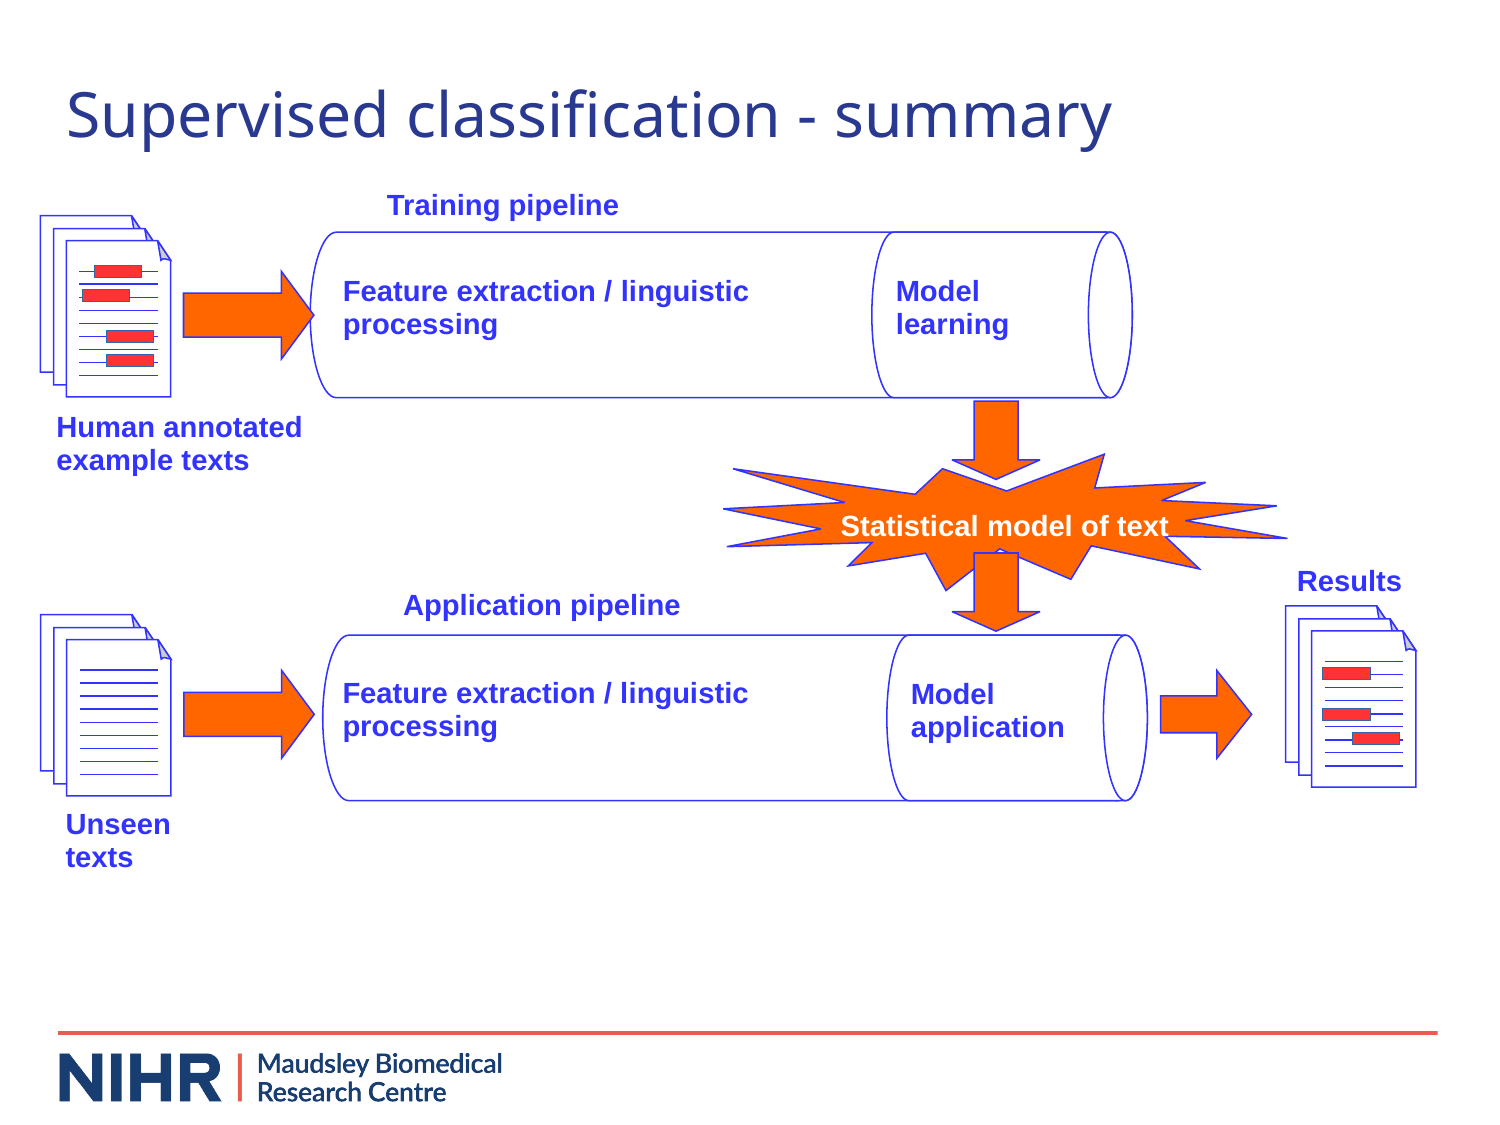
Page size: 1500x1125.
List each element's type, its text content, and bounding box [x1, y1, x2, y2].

text_box [183, 670, 315, 759]
title Supervised classification - summary [51, 60, 1450, 194]
text_box [1285, 607, 1416, 788]
text_box Results [1282, 557, 1418, 607]
text_box [322, 635, 1122, 801]
text_box Training pipeline [372, 194, 635, 230]
text_box [40, 215, 171, 397]
text_box Model application [896, 670, 1081, 752]
table_cell 0 [1103, 635, 1148, 801]
text_box [723, 503, 825, 547]
picture [29, 1018, 531, 1125]
text_box Feature extraction / linguistic processing [328, 267, 765, 349]
text_box [732, 454, 1288, 539]
table_cell 0 [1088, 232, 1133, 398]
text_box [952, 401, 1041, 480]
text_box Model learning [880, 267, 1025, 349]
text_box [40, 614, 171, 796]
text_box Human annotated example texts [41, 402, 318, 485]
text_box Feature extraction / linguistic processing [327, 669, 765, 751]
text_box Application pipeline [388, 580, 696, 630]
text_box [183, 232, 1107, 398]
text_box [1115, 551, 1200, 569]
text_box Statistical model of text [825, 502, 1185, 551]
text_box [1160, 670, 1252, 759]
text_box Unseen texts [50, 800, 186, 882]
text_box [848, 551, 1089, 632]
